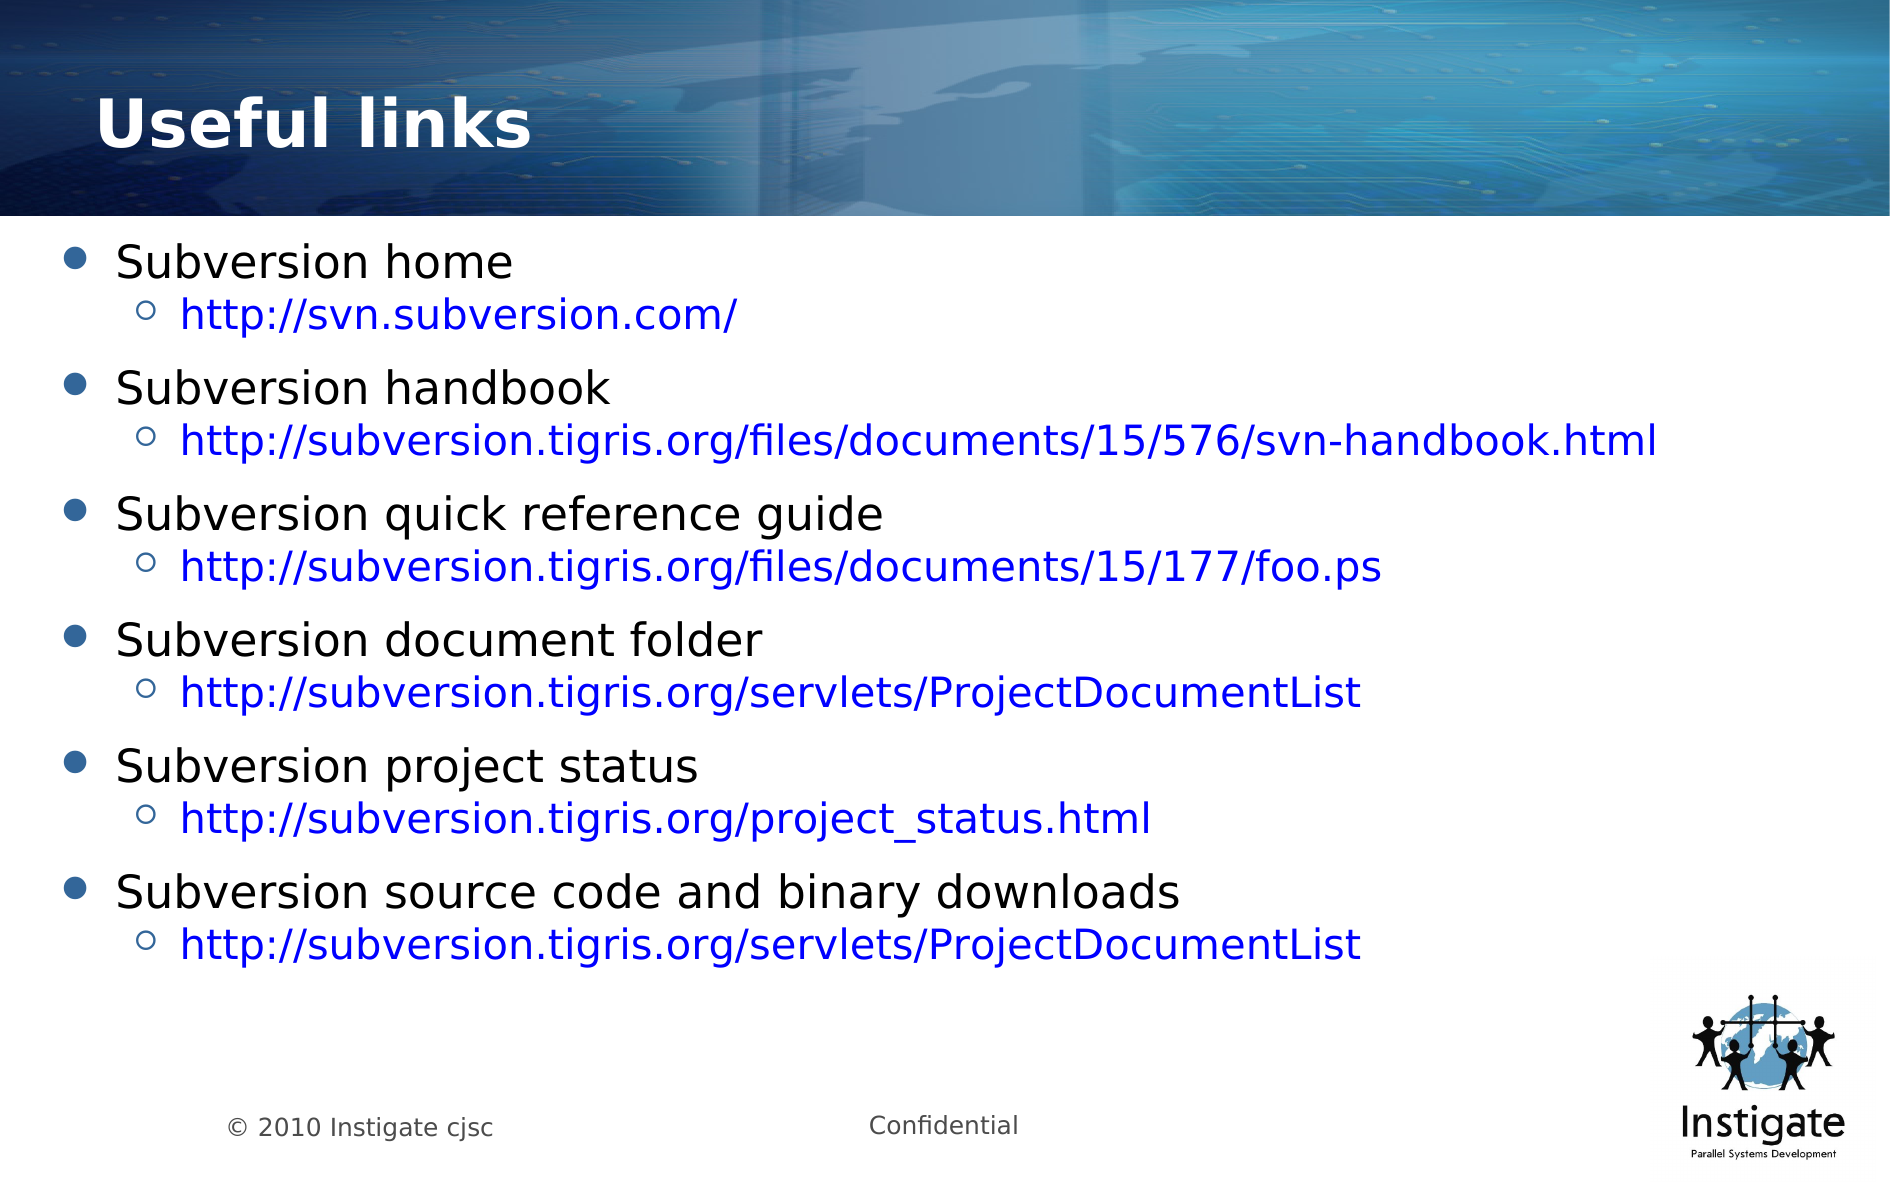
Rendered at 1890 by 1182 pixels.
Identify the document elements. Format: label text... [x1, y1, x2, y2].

picture [1650, 956, 1876, 1182]
title Useful links [94, 54, 1793, 210]
list Subversion home http://svn.subversion.com/ Subversion handbook http://subversion.tigris.org/files/documents/15/576/svn-handbook.html Subversion quick reference guide http://subversion.tigris.org/files/documents/15/177/foo.ps Subversion document folder http://subversion.tigris.org/servlets/ProjectDocumentList Subversion project status http://subversion.tigris.org/project_status.html Subversion source code and binary downloads http://subversion.tigris.org/servlets/ProjectDocumentList [59, 236, 1831, 1001]
picture [0, 0, 1890, 216]
